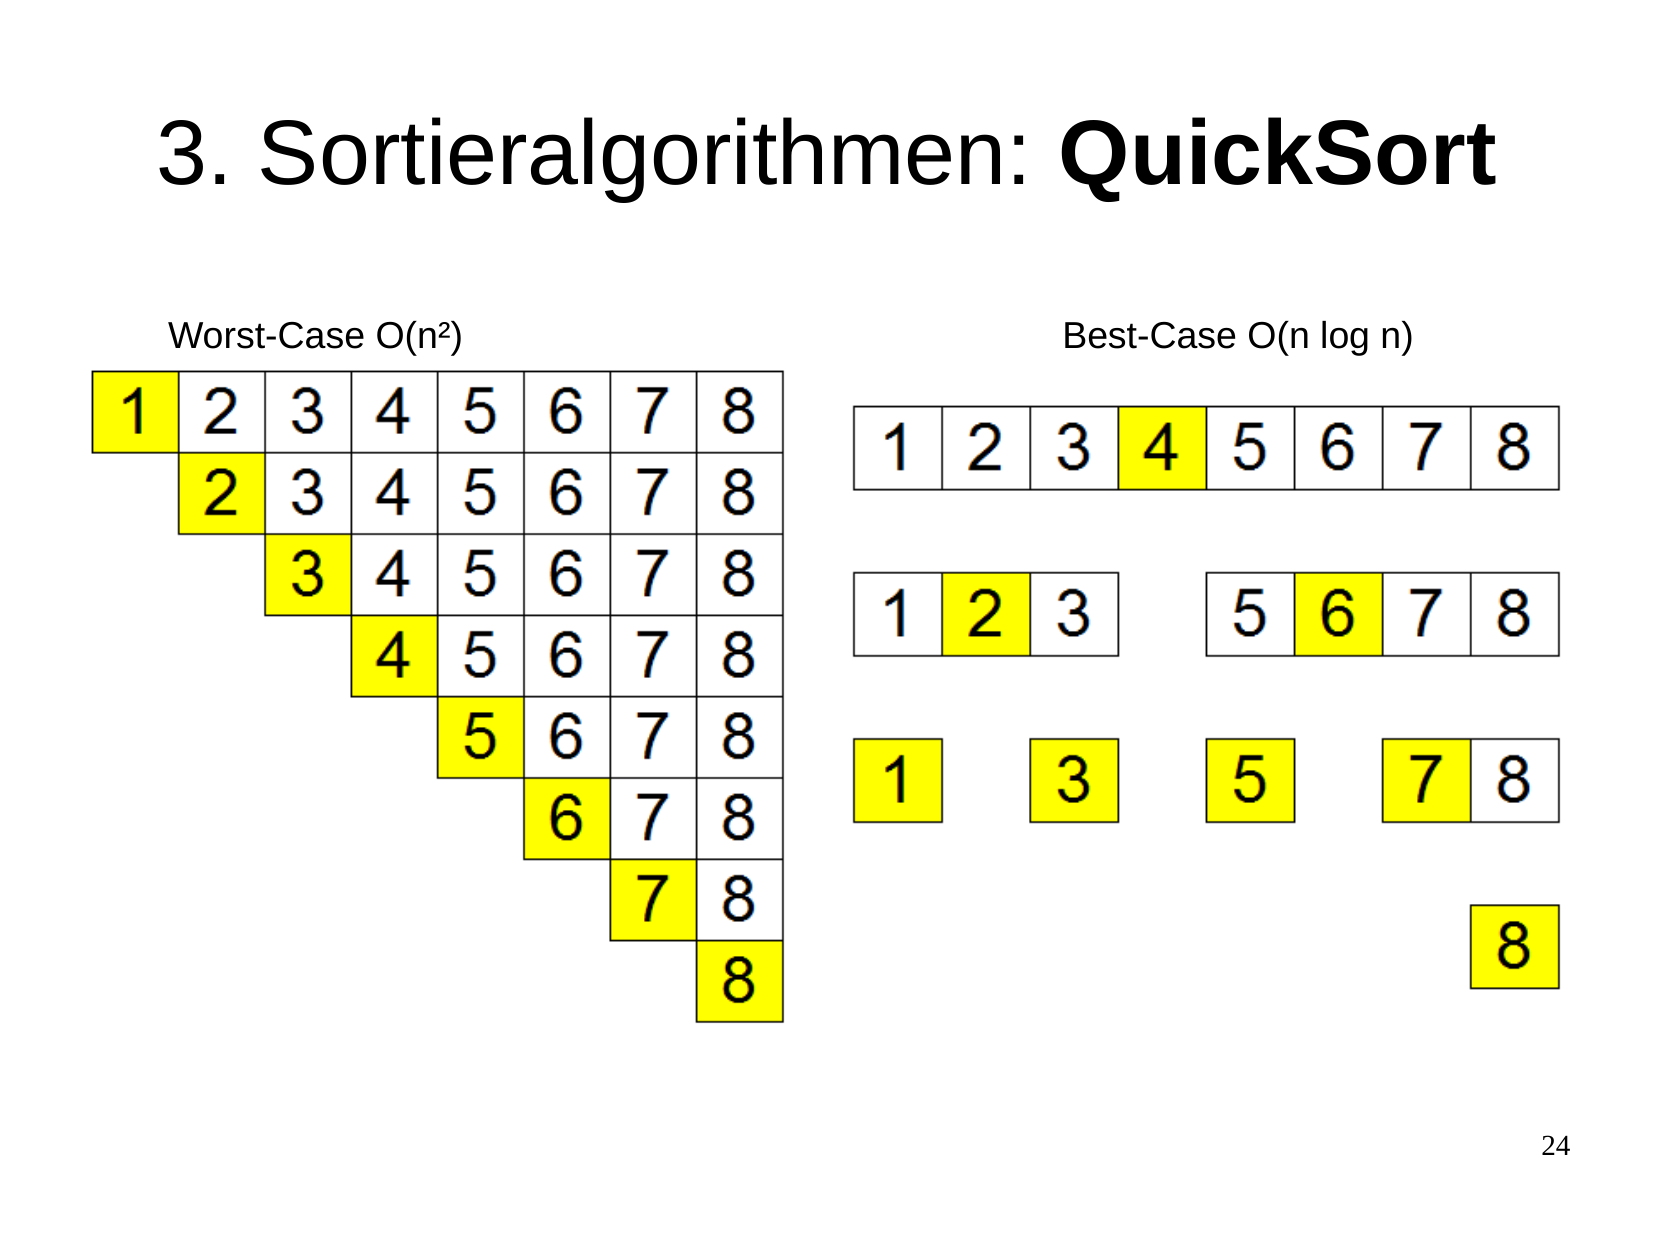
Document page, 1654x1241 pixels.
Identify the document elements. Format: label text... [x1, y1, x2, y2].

picture [845, 401, 1572, 998]
title 3. Sortieralgorithmen: QuickSort [82, 49, 1571, 257]
text_box Best-Case O(n log n) [1047, 307, 1459, 364]
picture [82, 361, 809, 1038]
text_box Worst-Case O(n²) [153, 307, 504, 364]
